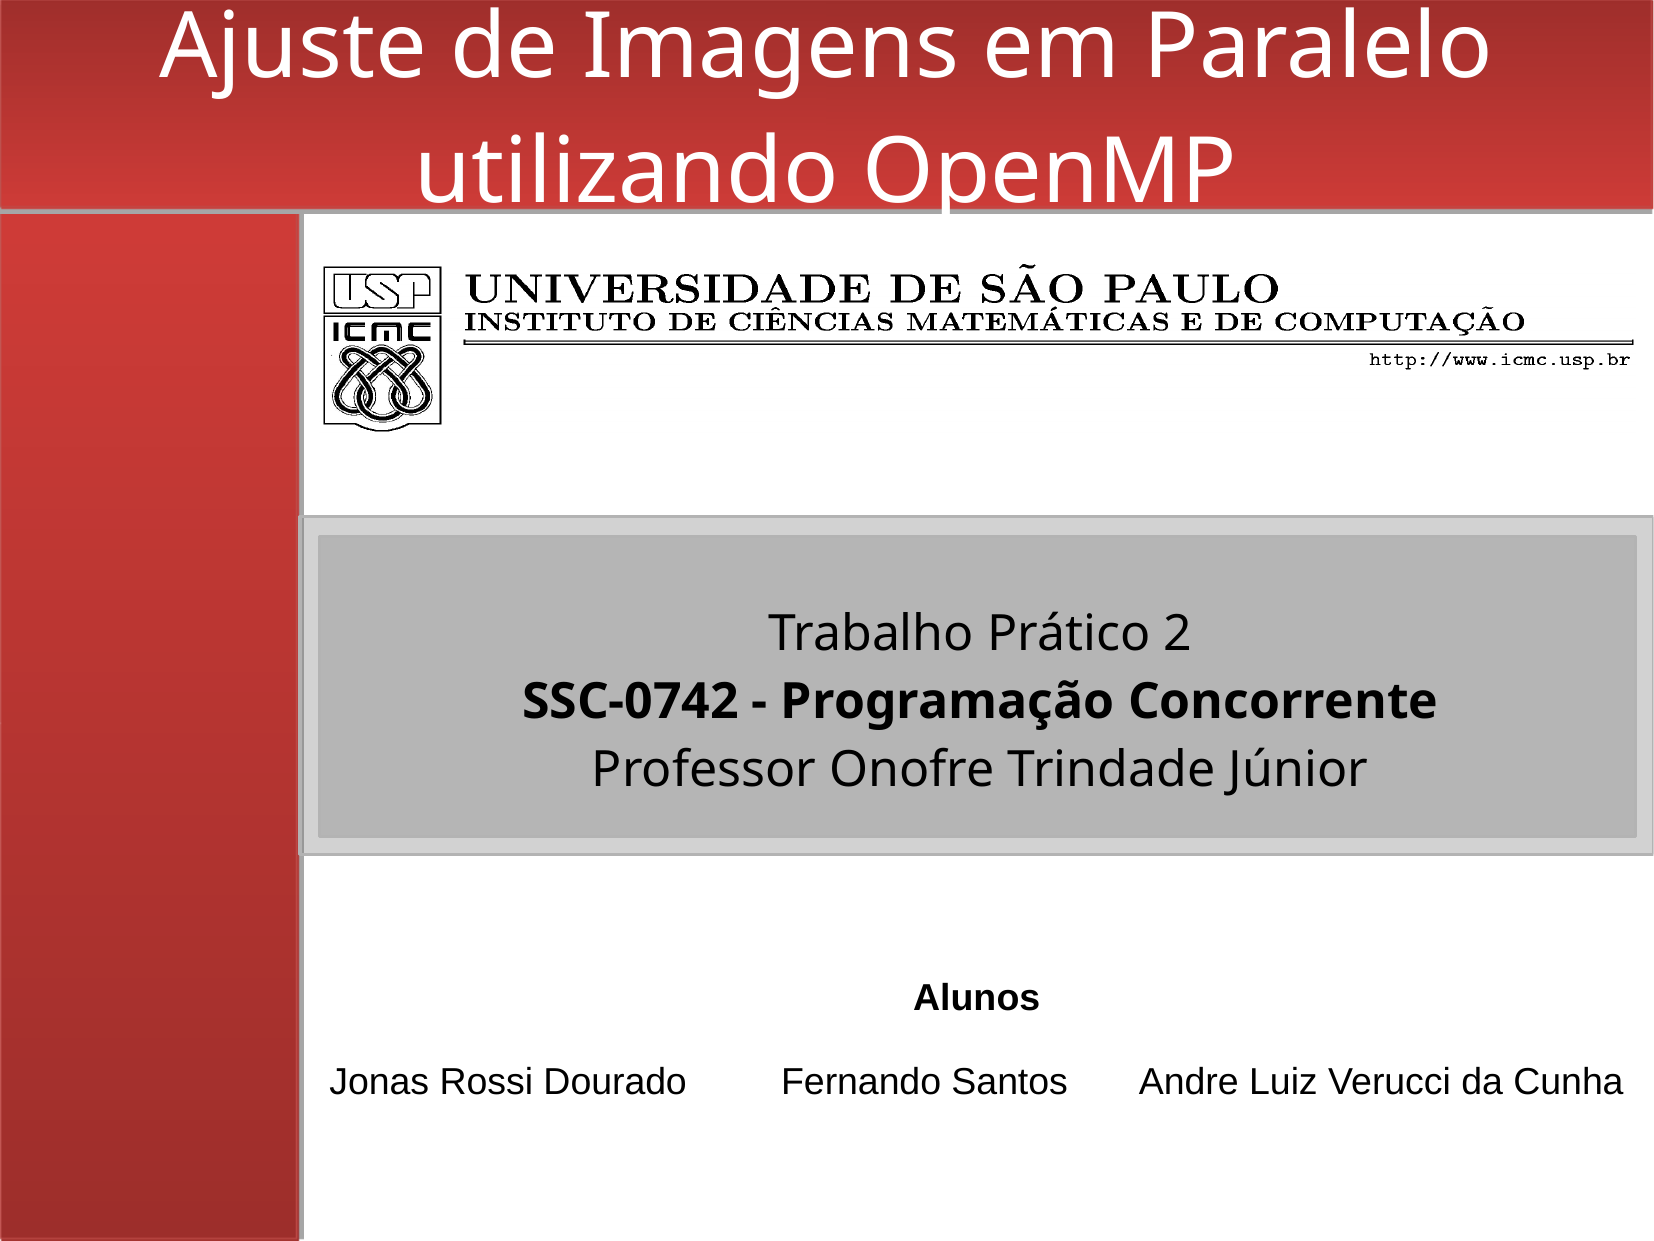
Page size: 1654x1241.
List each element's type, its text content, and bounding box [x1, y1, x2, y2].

text_box [300, 516, 1654, 855]
title Ajuste de Imagens em Paralelo utilizando OpenMP [29, 0, 1625, 212]
text_box Alunos Jonas Rossi Dourado Fernando Santos Andre Luiz Verucci da Cunha [300, 969, 1654, 1194]
picture [950, 0, 1654, 214]
picture [319, 262, 1636, 433]
picture [0, 0, 942, 1241]
subtitle Trabalho Prático 2 SSC-0742 - Programação Concorrente Professor Onofre Trindade Júnior [330, 596, 1630, 882]
